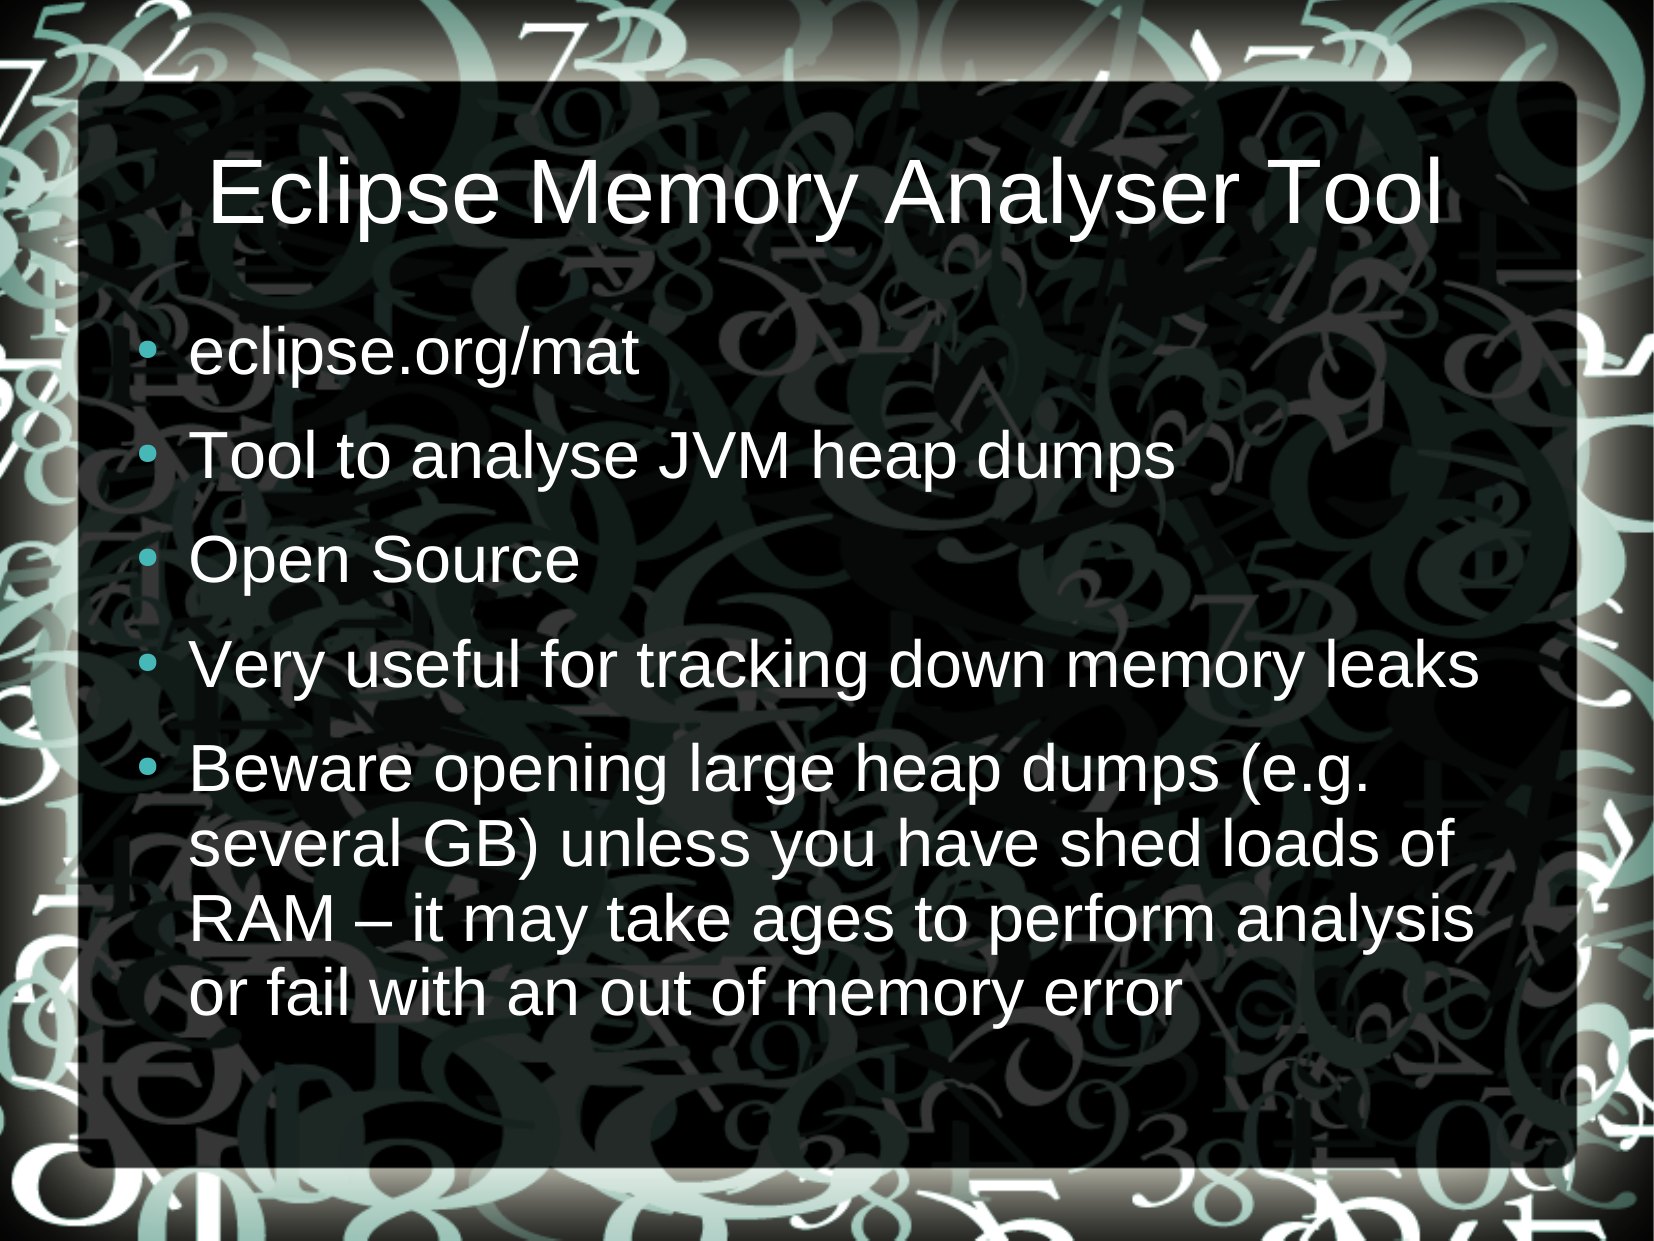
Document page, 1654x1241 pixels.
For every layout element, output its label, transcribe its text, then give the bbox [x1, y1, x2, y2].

title Eclipse Memory Analyser Tool [82, 88, 1571, 296]
list eclipse.org/mat Tool to analyse JVM heap dumps Open Source Very useful for tracking down memory leaks Beware opening large heap dumps (e.g. several GB) unless you have shed loads of RAM – it may take ages to perform analysis or fail with an out of memory error [118, 313, 1542, 1029]
picture [0, 0, 1654, 1241]
